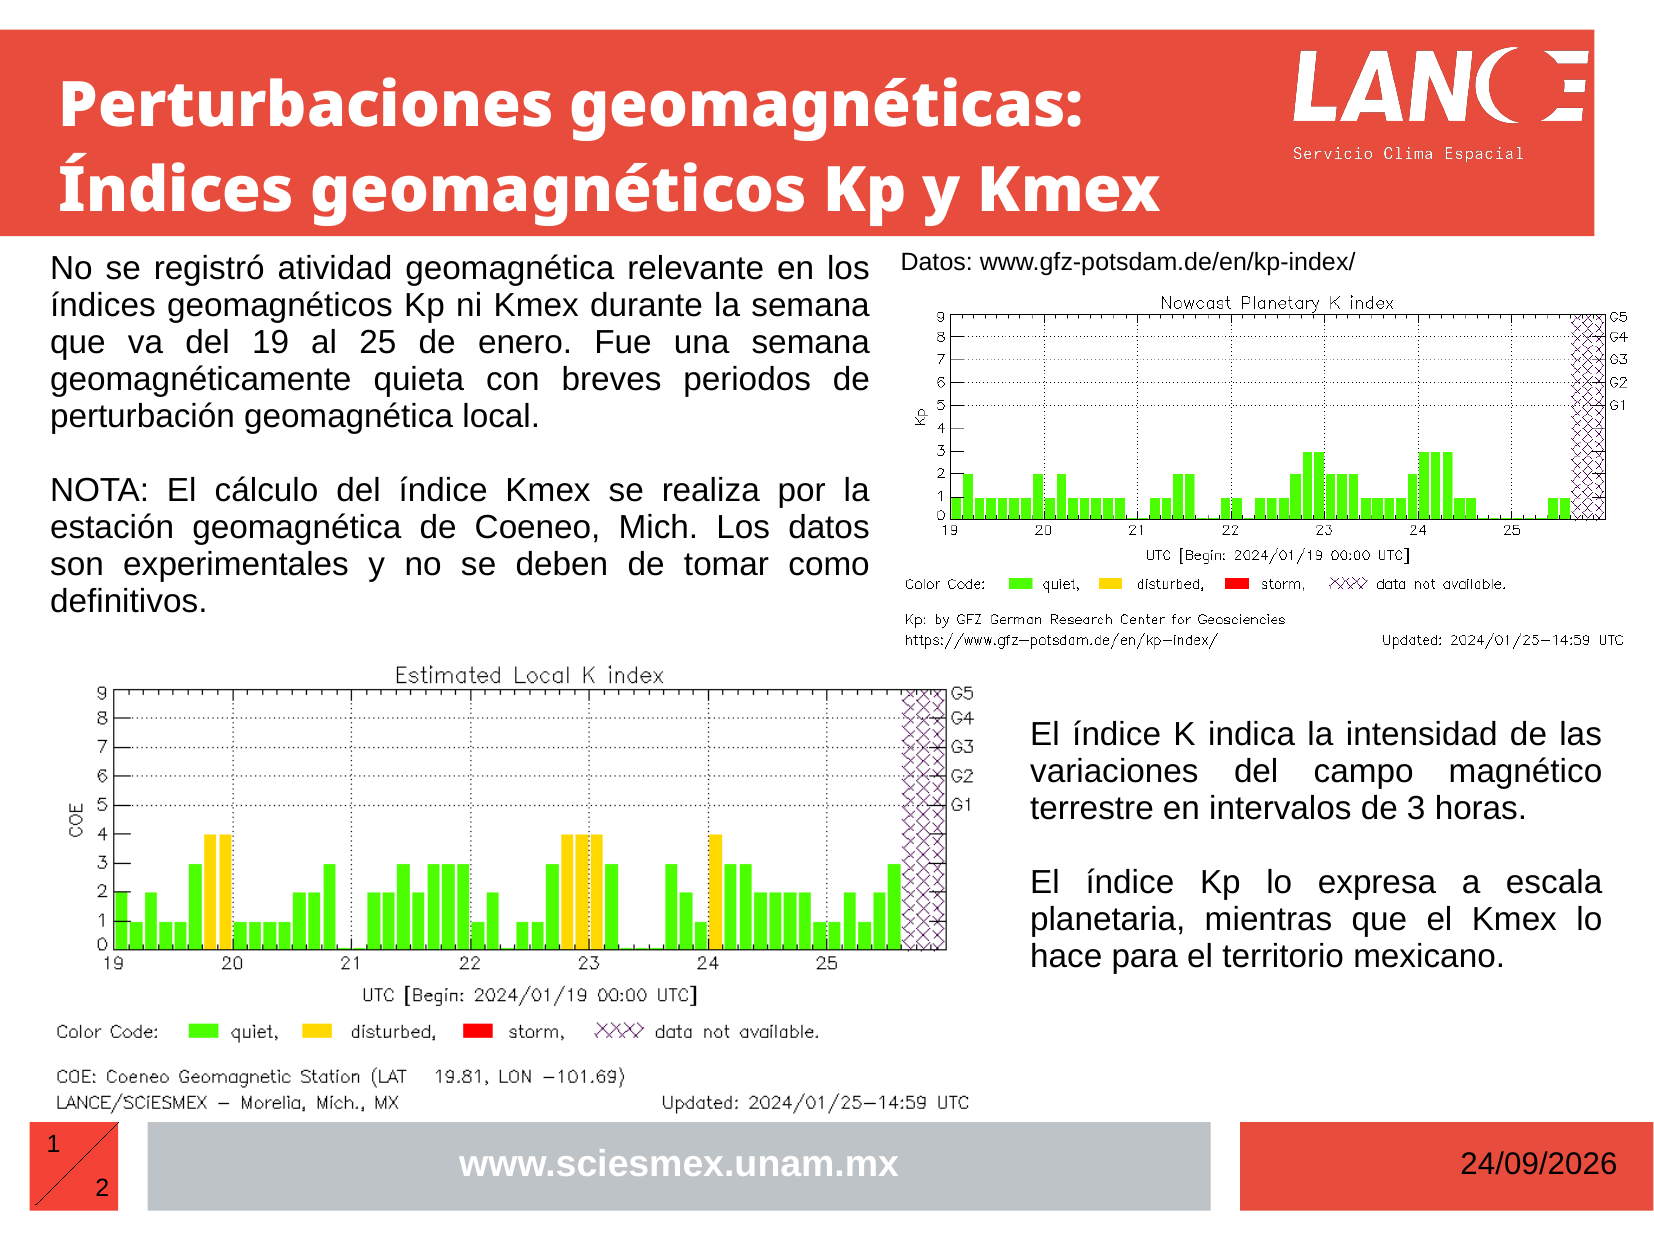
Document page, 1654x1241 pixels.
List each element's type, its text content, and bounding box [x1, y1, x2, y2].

picture [1293, 47, 1589, 162]
text_box 2 [35, 1151, 125, 1209]
text_box www.sciesmex.unam.mx [153, 1122, 1205, 1205]
text_box 25/01/2024 [1424, 1122, 1654, 1205]
picture [47, 277, 1642, 1116]
title Perturbaciones geomagnéticas: Índices geomagnéticos Kp y Kmex [59, 59, 1312, 207]
text_box No se registró atividad geomagnética relevante en los índices geomagnéticos Kp ni Kmex durante la semana que va del 19 al 25 de enero. Fue una semana geomagnéticamente quieta con breves periodos de perturbación geomagnética local. NOTA: El cálculo del índice Kmex se realiza por la estación geomagnética de Coeneo, Mich. Los datos son experimentales y no se deben de tomar como definitivos. [35, 242, 886, 739]
text_box Datos: www.gfz-potsdam.de/en/kp-index/ [885, 240, 1654, 284]
text_box <número> [31, 1122, 176, 1170]
text_box El índice K indica la intensidad de las variaciones del campo magnético terrestre en intervalos de 3 horas. El índice Kp lo expresa a escala planetaria, mientras que el Kmex lo hace para el territorio mexicano. [1015, 707, 1619, 1052]
